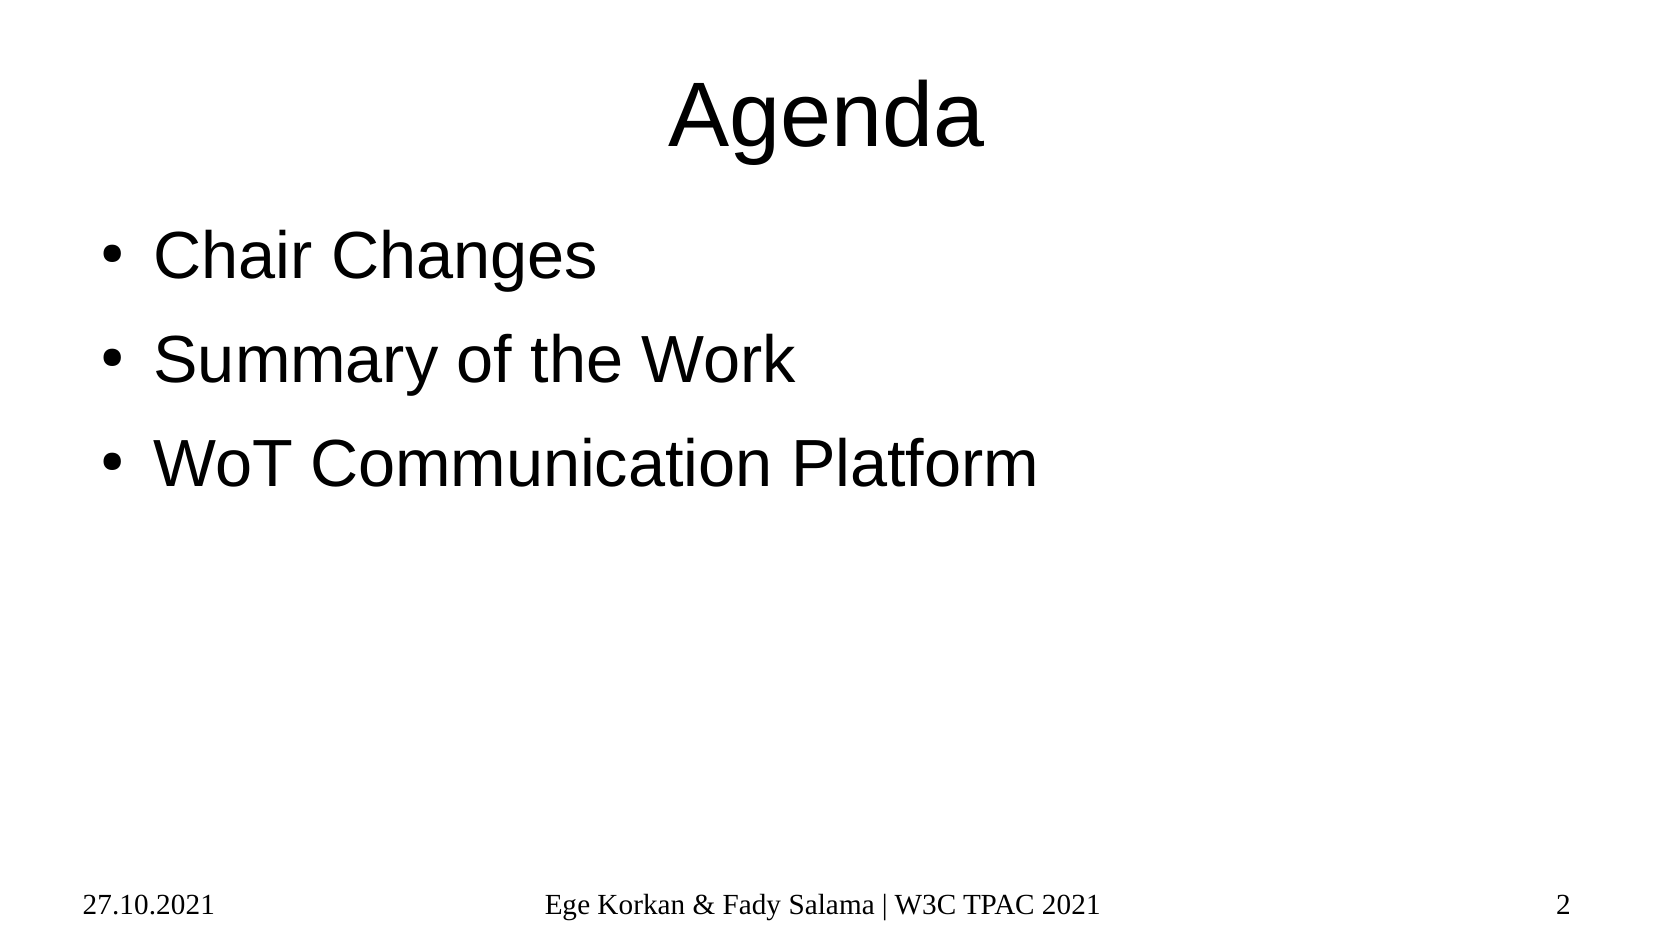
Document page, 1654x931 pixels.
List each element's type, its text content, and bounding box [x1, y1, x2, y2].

list Chair Changes Summary of the Work WoT Communication Platform [82, 217, 1571, 758]
title Agenda [82, 37, 1571, 193]
